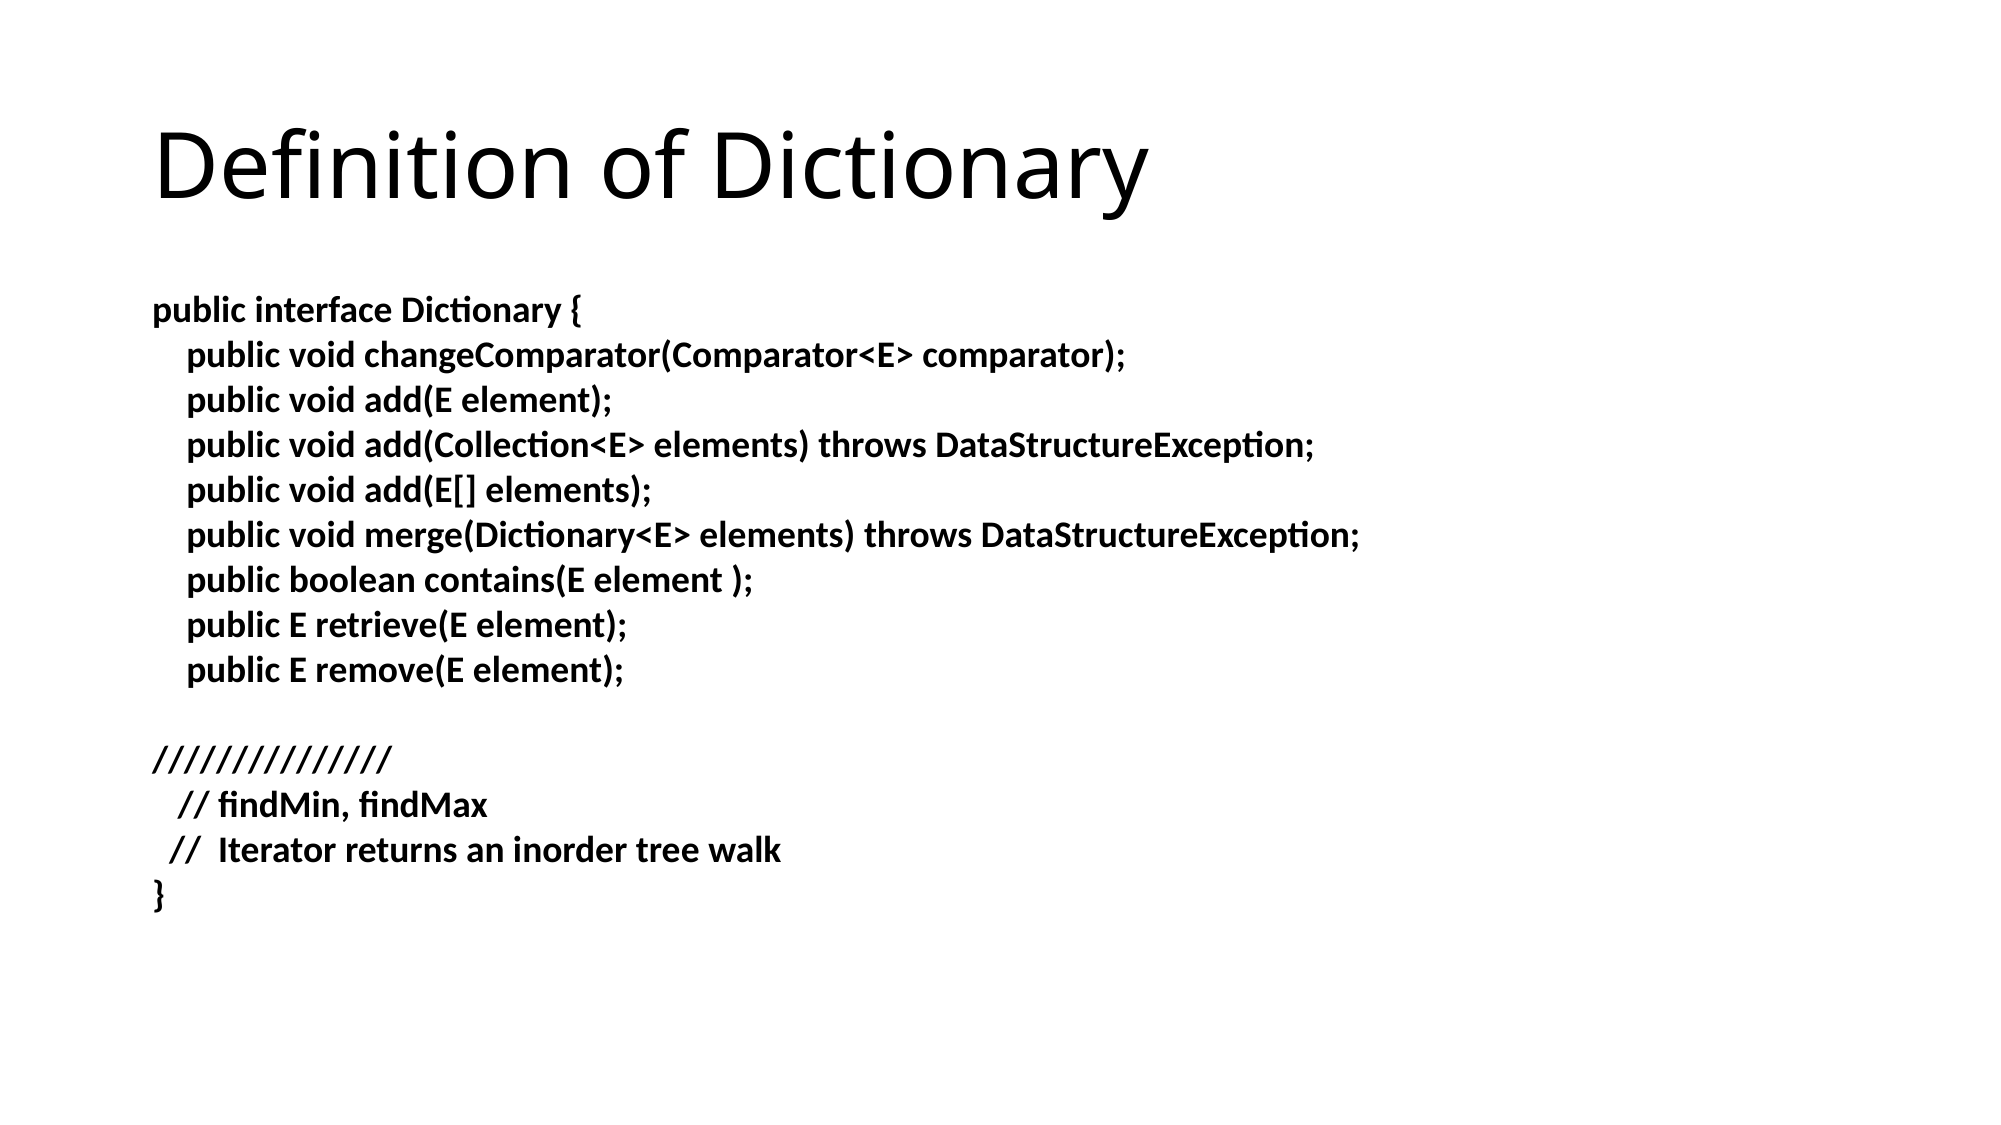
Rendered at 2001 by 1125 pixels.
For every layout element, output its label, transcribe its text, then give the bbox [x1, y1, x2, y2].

title Definition of Dictionary [137, 59, 1863, 278]
text_box public interface Dictionary { public void changeComparator(Comparator<E> comparator); public void add(E element); public void add(Collection<E> elements) throws DataStructureException; public void add(E[] elements); public void merge(Dictionary<E> elements) throws DataStructureException; public boolean contains(E element ); public E retrieve(E element); public E remove(E element); /////////////// // findMin, findMax // Iterator returns an inorder tree walk } [137, 277, 1689, 923]
